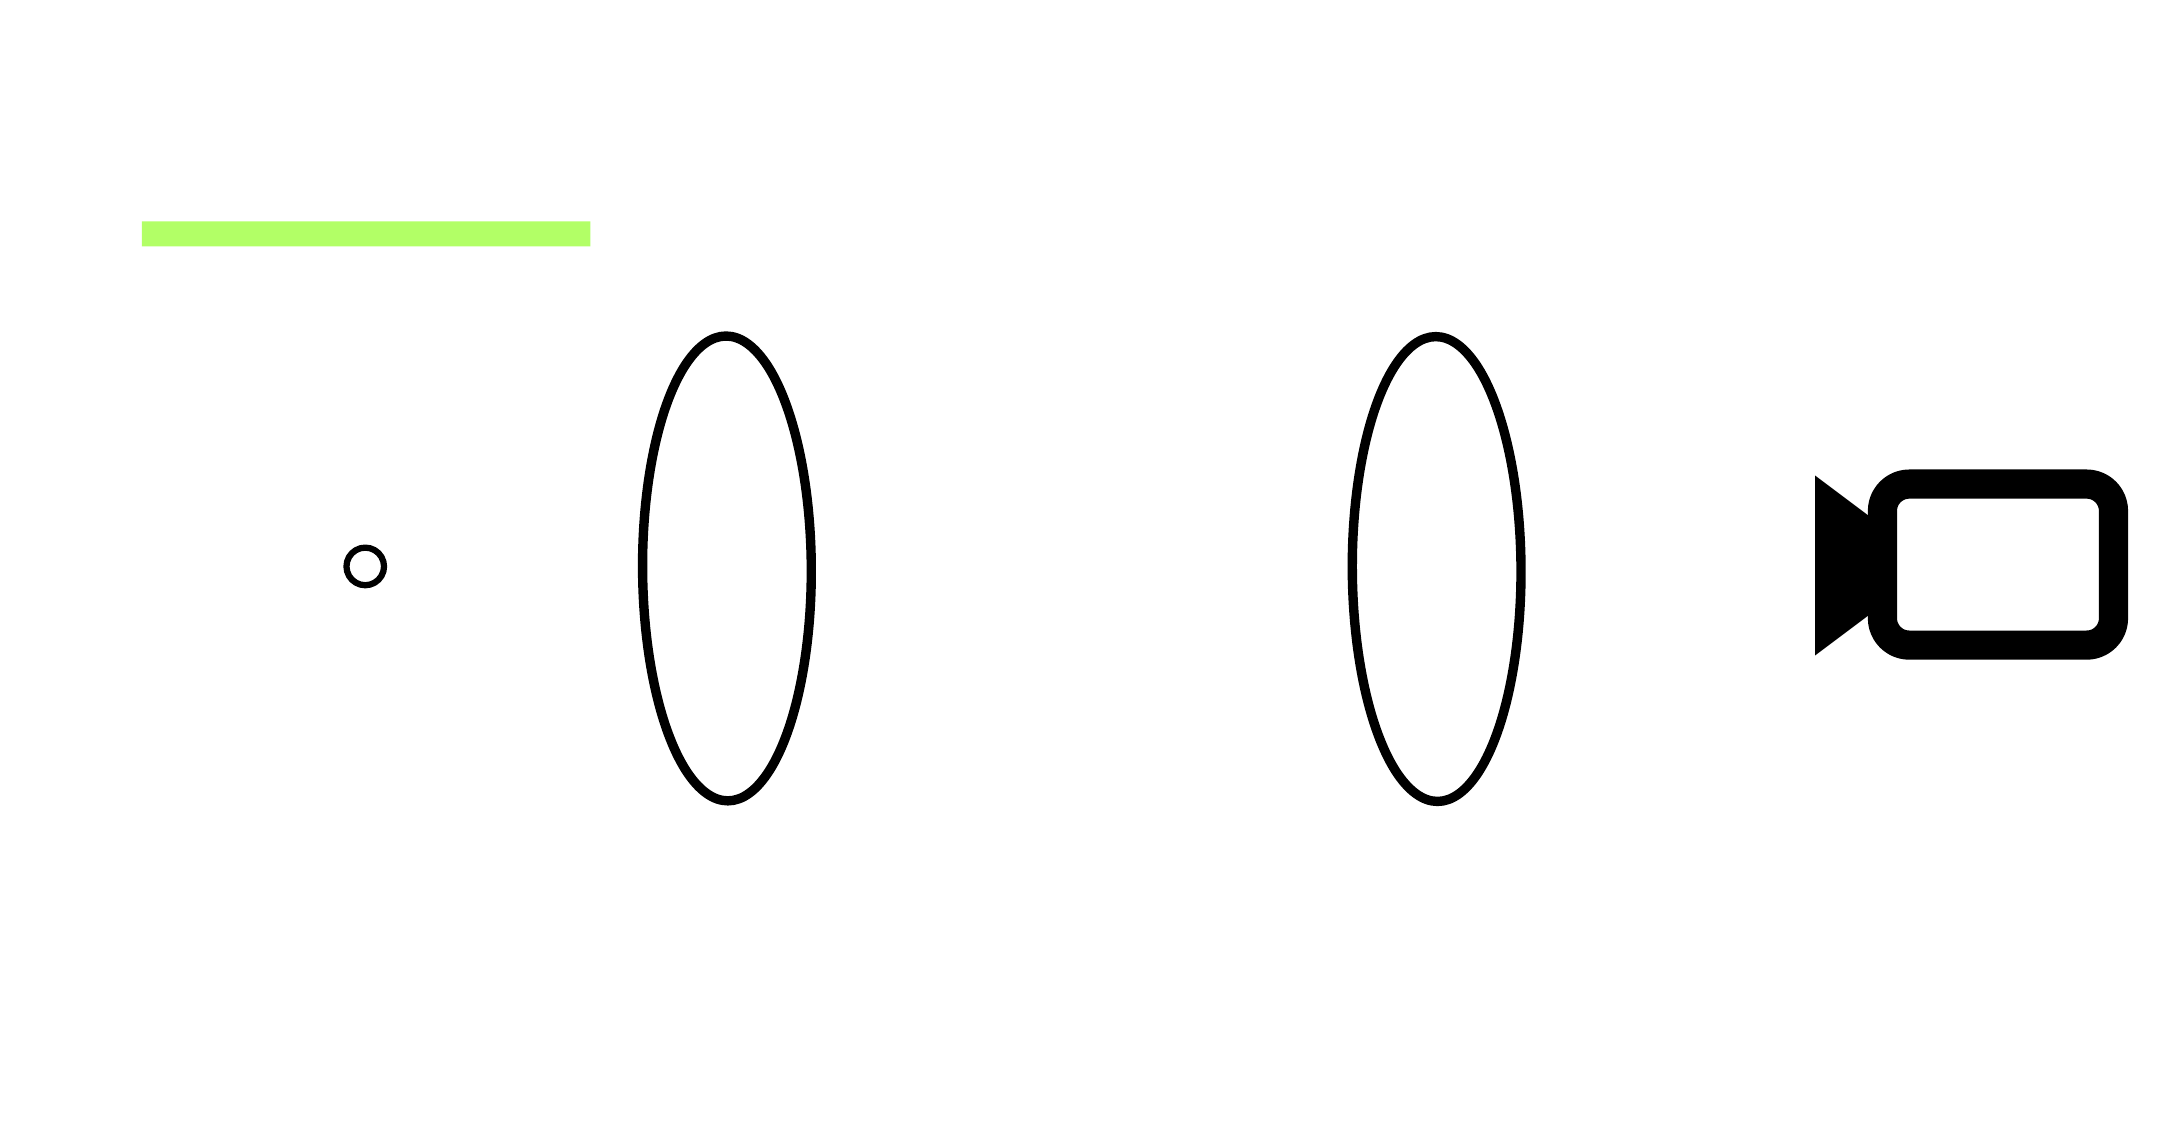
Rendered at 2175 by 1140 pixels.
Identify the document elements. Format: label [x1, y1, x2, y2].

text_box [1815, 475, 1876, 656]
text_box [1882, 484, 2114, 646]
text_box [642, 336, 812, 801]
text_box [1352, 336, 1522, 802]
